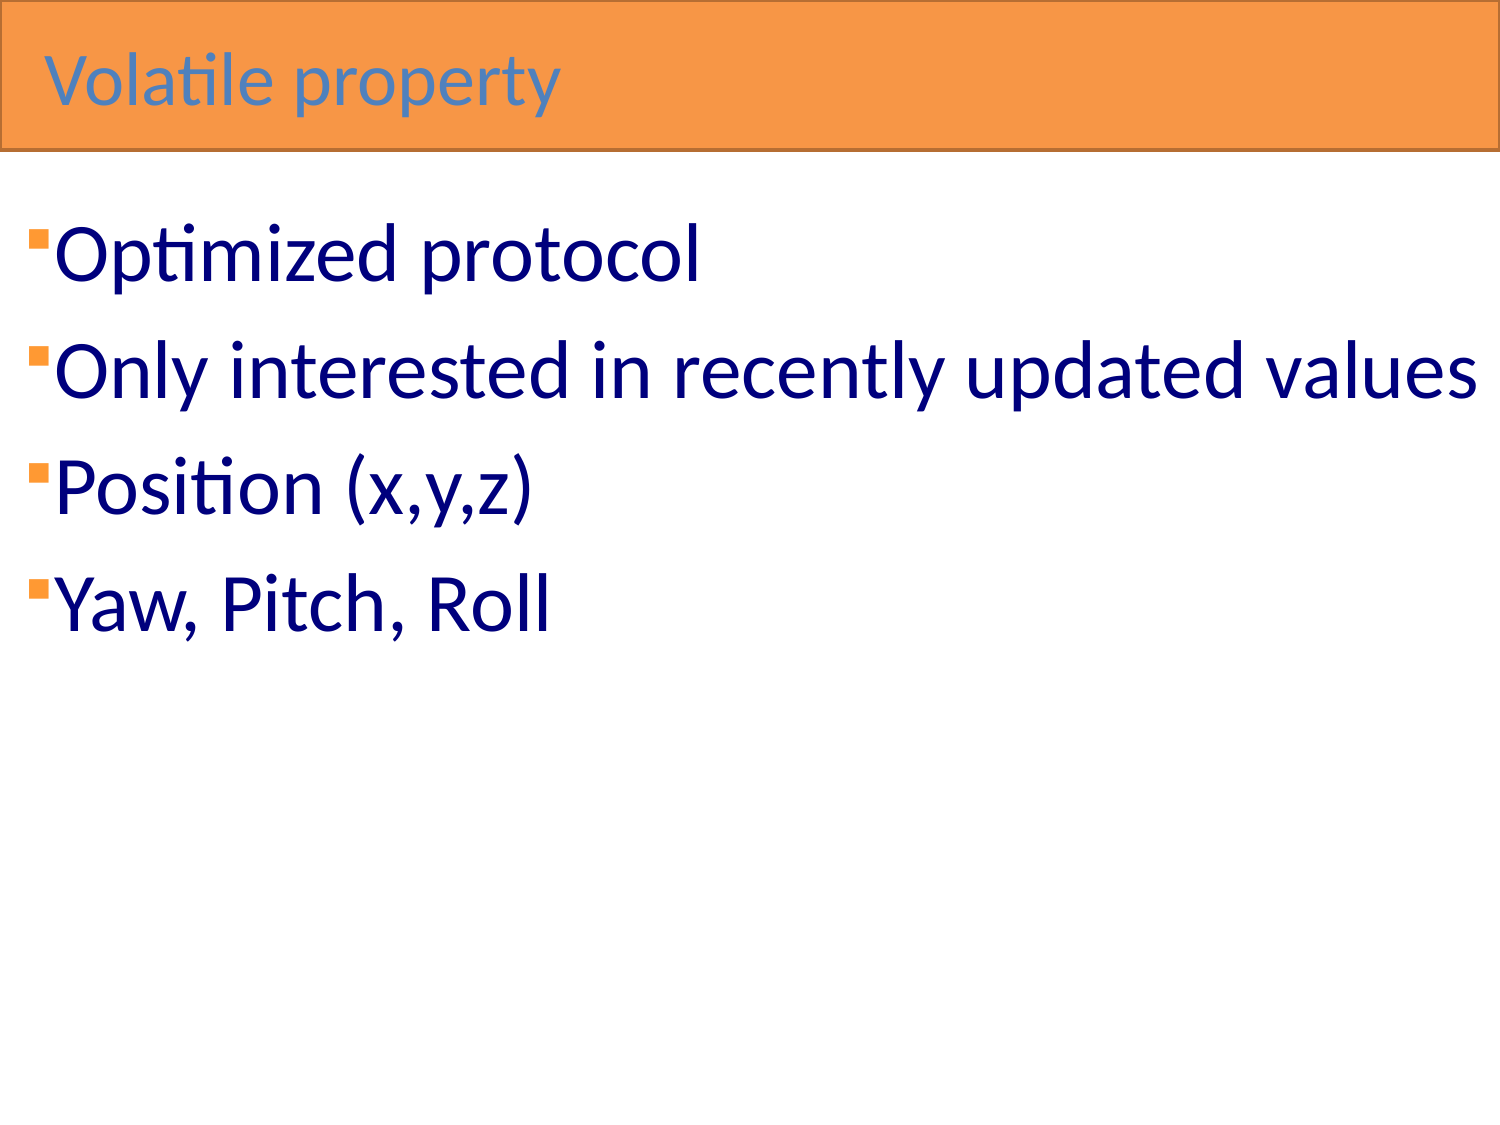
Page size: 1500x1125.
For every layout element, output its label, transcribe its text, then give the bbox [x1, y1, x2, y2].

title Volatile property [29, 21, 1483, 129]
text_box [0, 0, 1500, 150]
text_box Optimized protocol Only interested in recently updated values Position (x,y,z) Yaw, Pitch, Roll [14, 196, 1500, 681]
